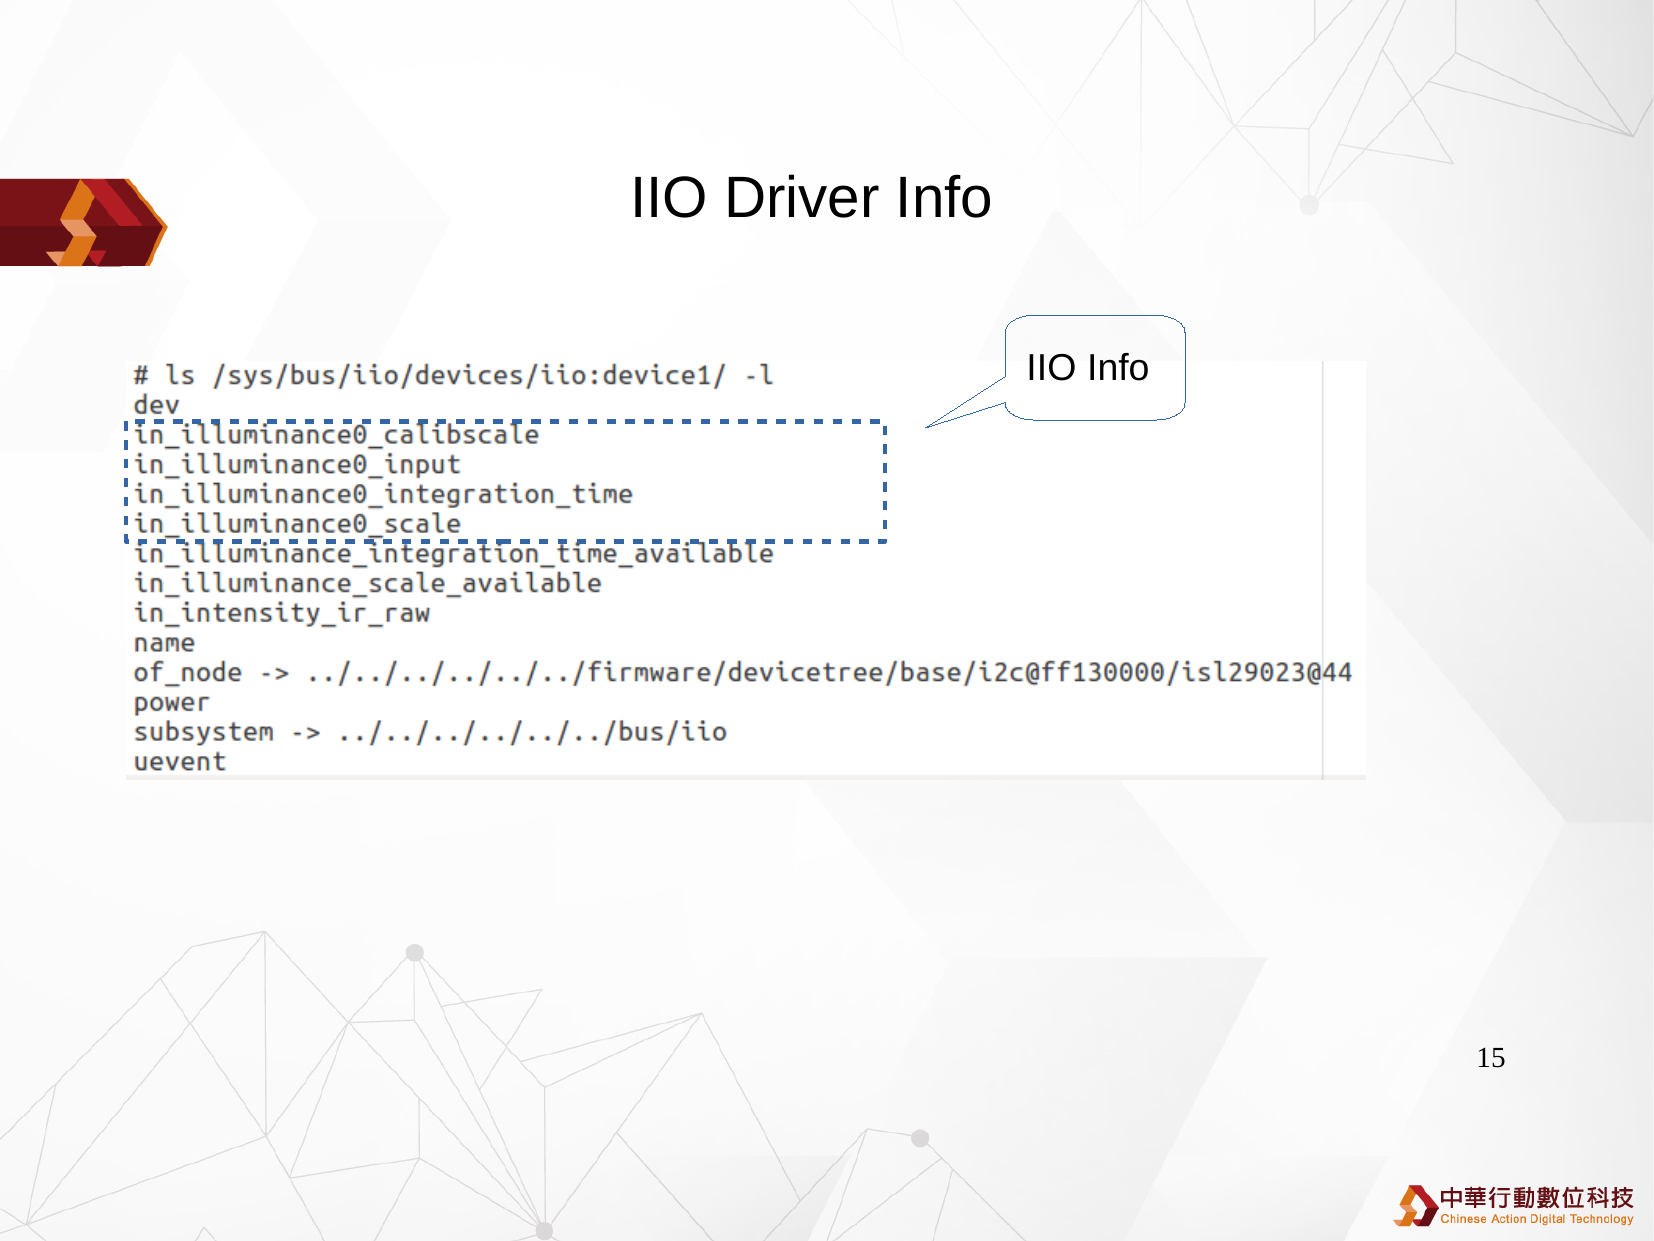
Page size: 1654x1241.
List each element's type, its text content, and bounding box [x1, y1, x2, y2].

picture [0, 0, 1654, 1241]
text_box IIO Info [925, 315, 1186, 428]
title IIO Driver Info [118, 113, 1506, 282]
